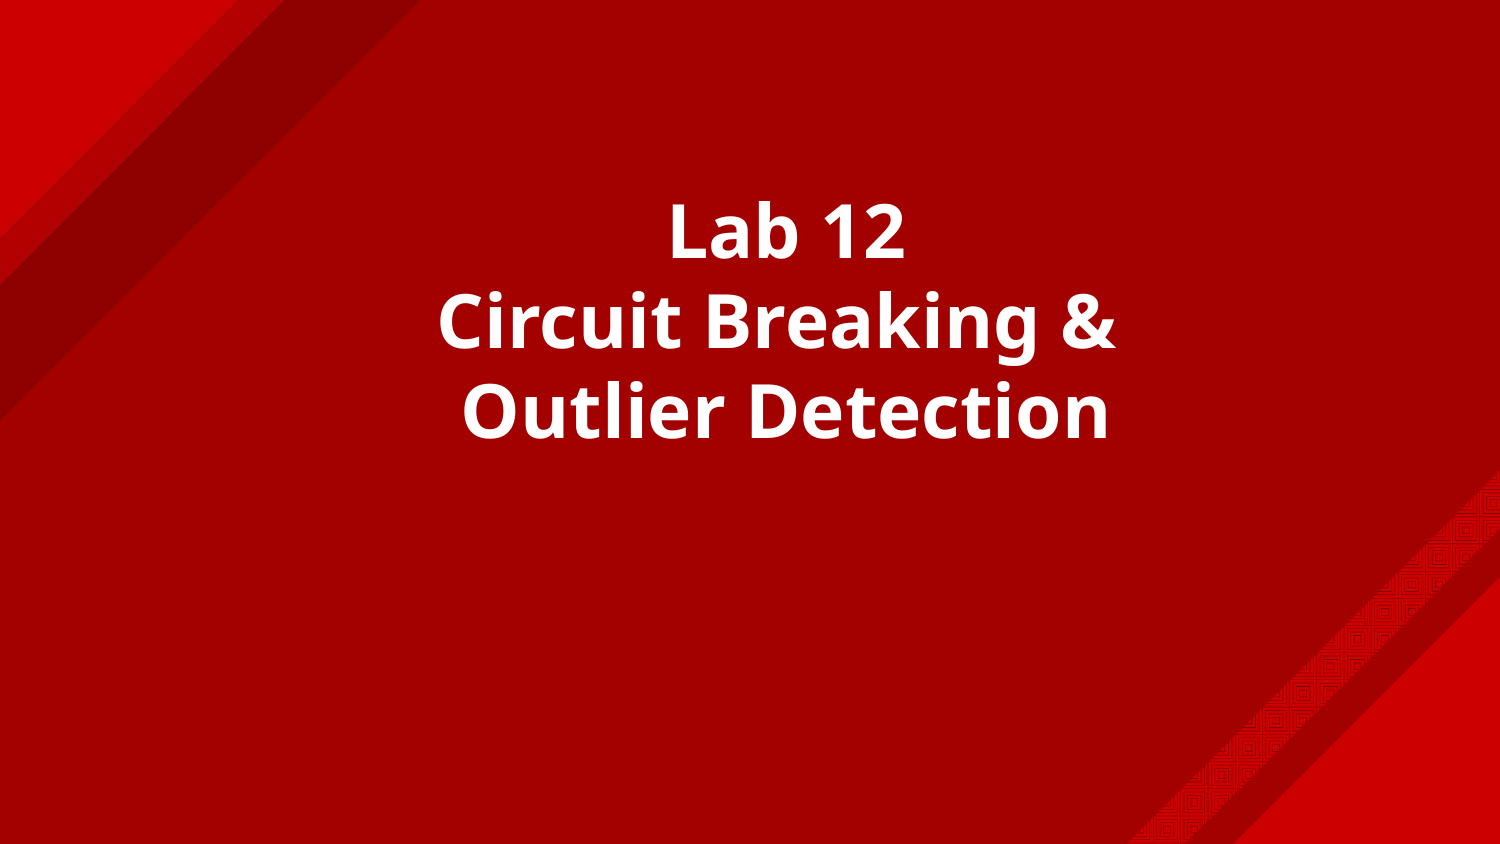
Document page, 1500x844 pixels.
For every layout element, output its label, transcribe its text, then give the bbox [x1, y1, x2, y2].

picture [0, 0, 1500, 844]
title Lab 12 Circuit Breaking & Outlier Detection [298, 356, 1274, 469]
